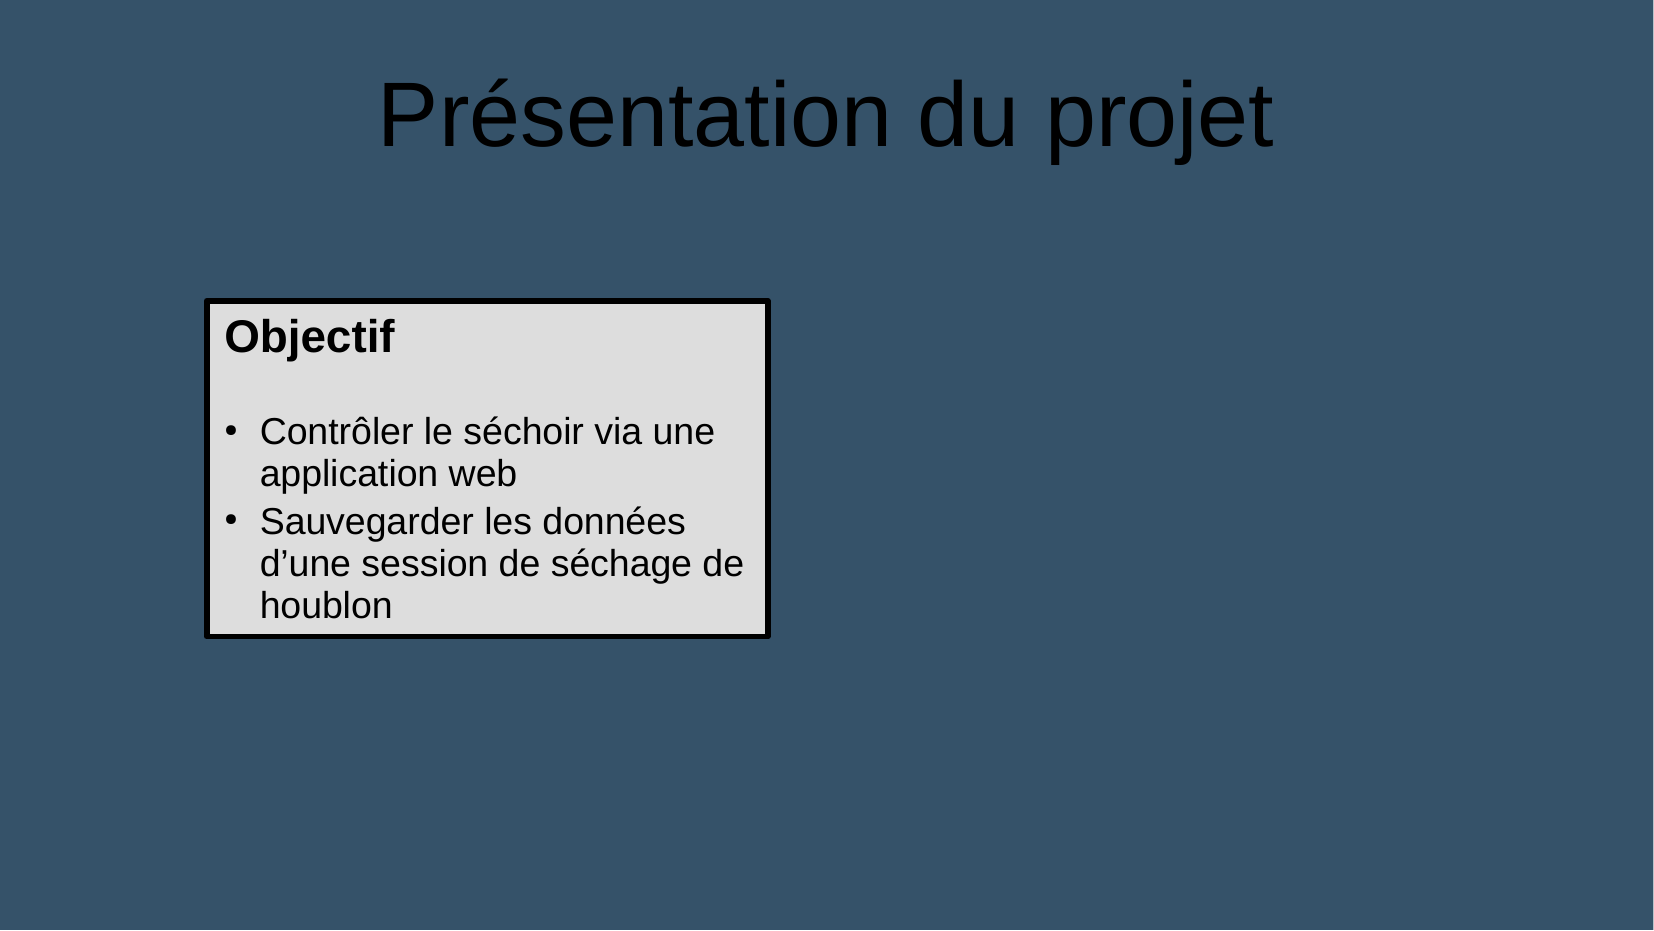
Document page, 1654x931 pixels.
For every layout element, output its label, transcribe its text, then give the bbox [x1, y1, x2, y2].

title Présentation du projet [82, 37, 1571, 193]
text_box Objectif Contrôler le séchoir via une application web Sauvegarder les données d’une session de séchage de houblon [206, 300, 768, 637]
